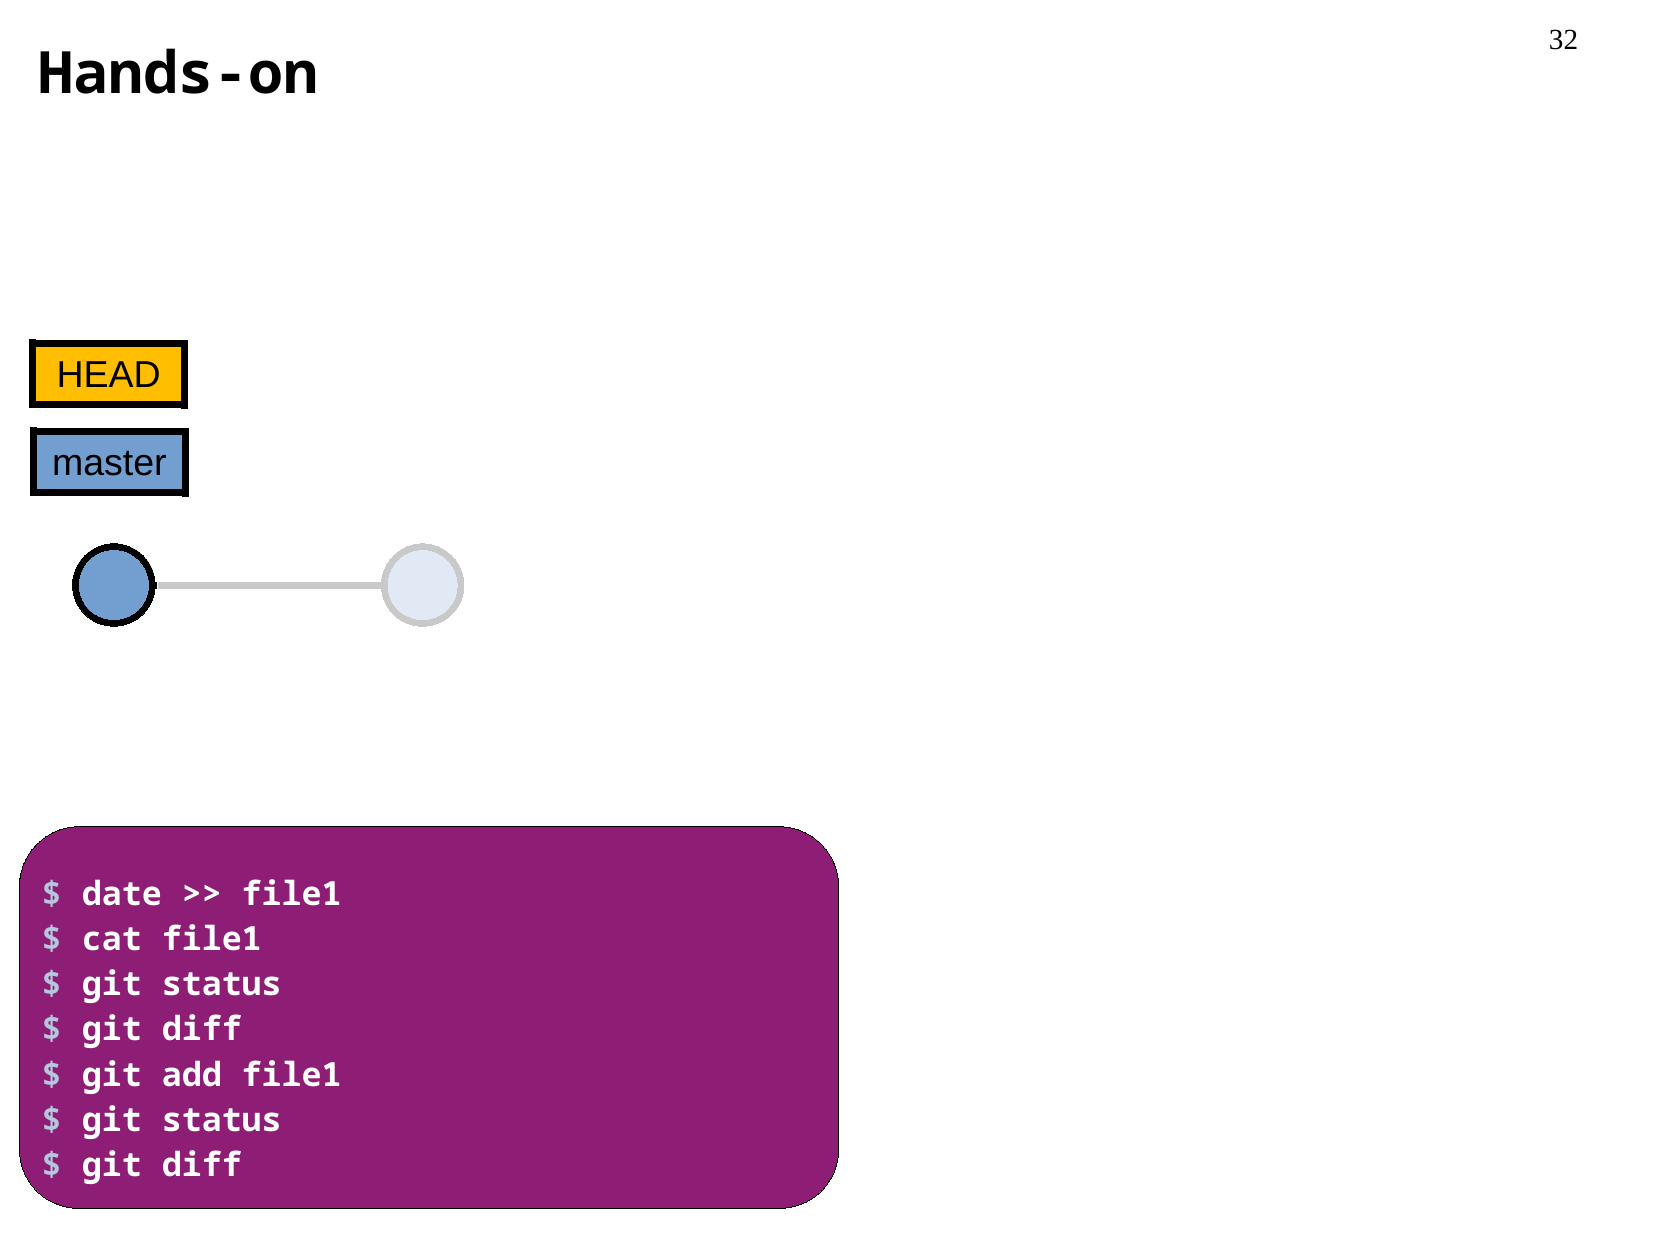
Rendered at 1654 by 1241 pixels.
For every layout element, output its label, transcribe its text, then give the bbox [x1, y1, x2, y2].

text_box [29, 339, 188, 409]
text_box Hands-on [23, 23, 969, 237]
text_box HEAD [36, 347, 181, 401]
text_box master [37, 435, 182, 489]
text_box [72, 507, 489, 662]
text_box [30, 427, 189, 497]
text_box [19, 826, 839, 1197]
text_box $ date >> file1 $ cat file1 $ git status $ git diff $ git add file1 $ git status $ git diff [26, 862, 815, 1217]
